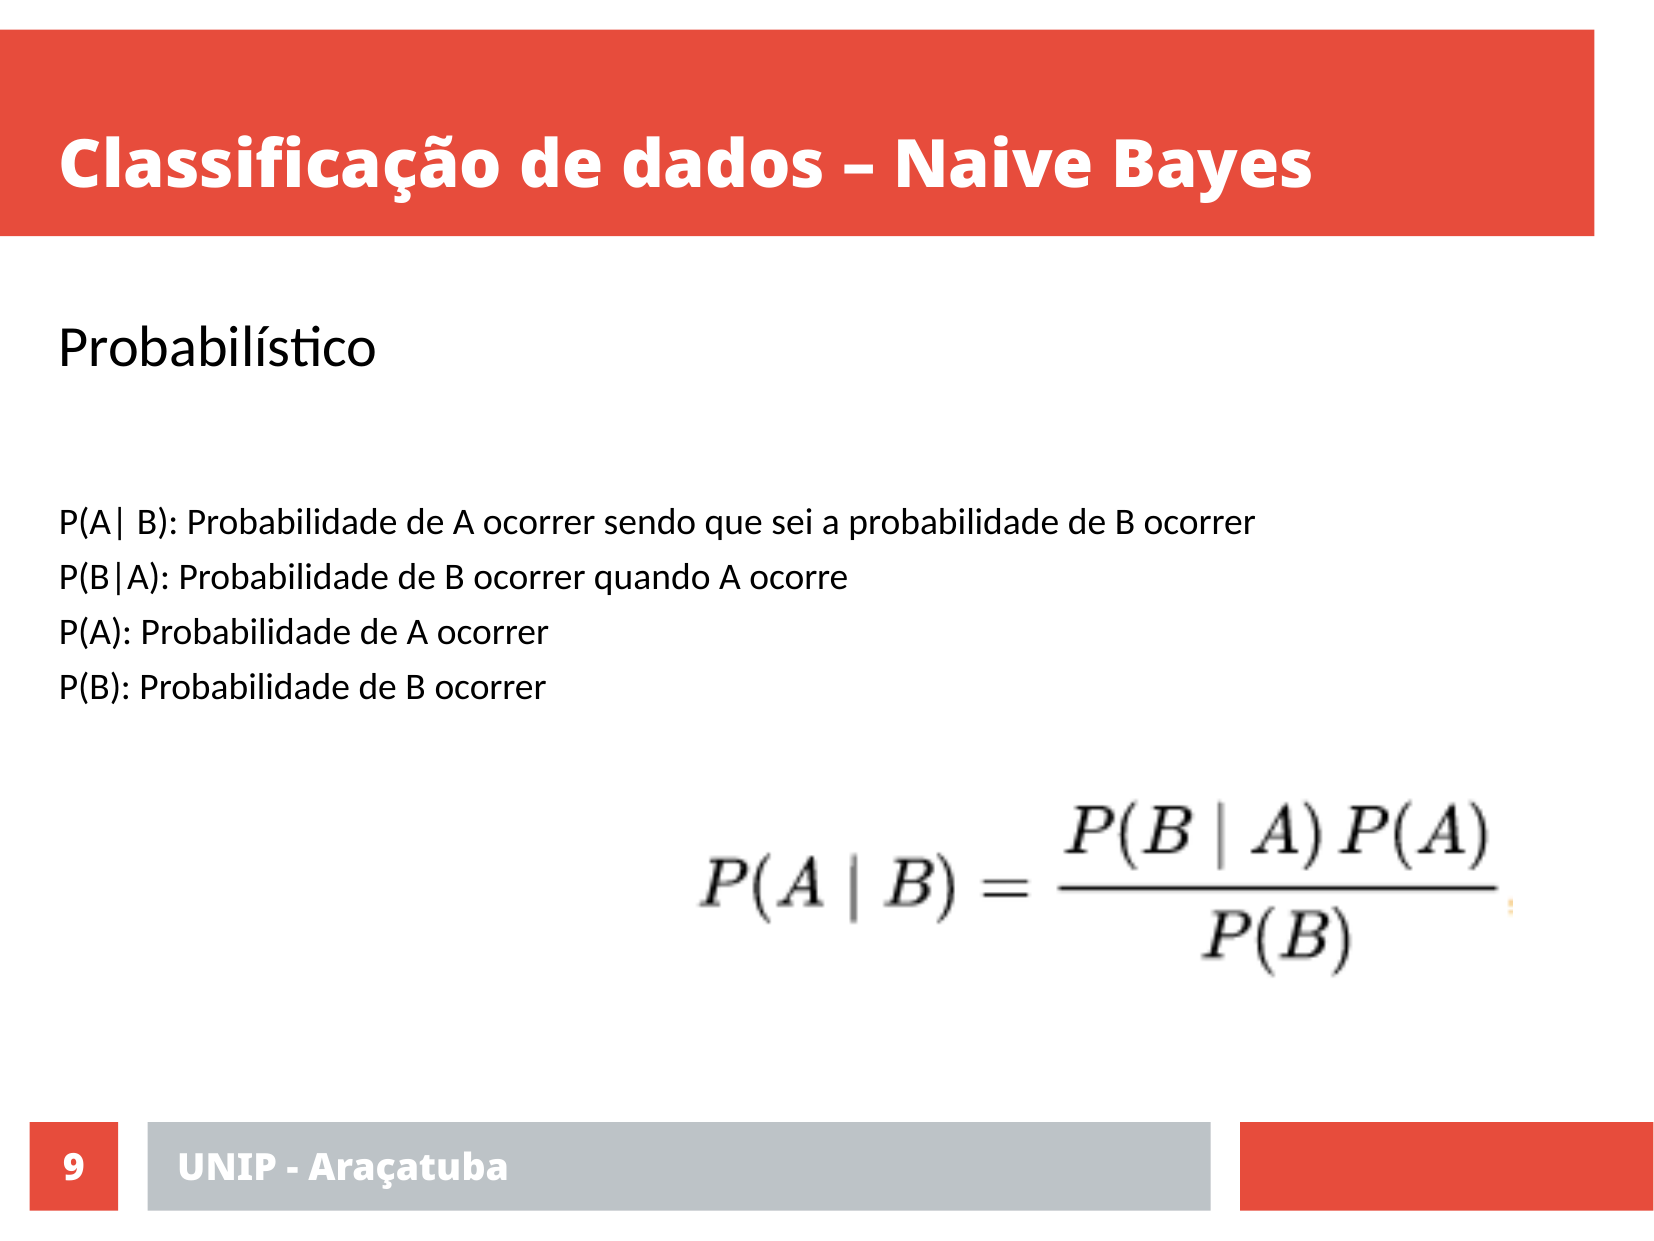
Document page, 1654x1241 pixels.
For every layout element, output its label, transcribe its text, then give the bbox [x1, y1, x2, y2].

title Classificação de dados – Naive Bayes [59, 59, 1595, 207]
list Probabilístico P(A| B): Probabilidade de A ocorrer sendo que sei a probabilidade de B ocorrer P(B|A): Probabilidade de B ocorrer quando A ocorre P(A): Probabilidade de A ocorrer P(B): Probabilidade de B ocorrer [59, 324, 1565, 1093]
picture [671, 767, 1513, 1015]
